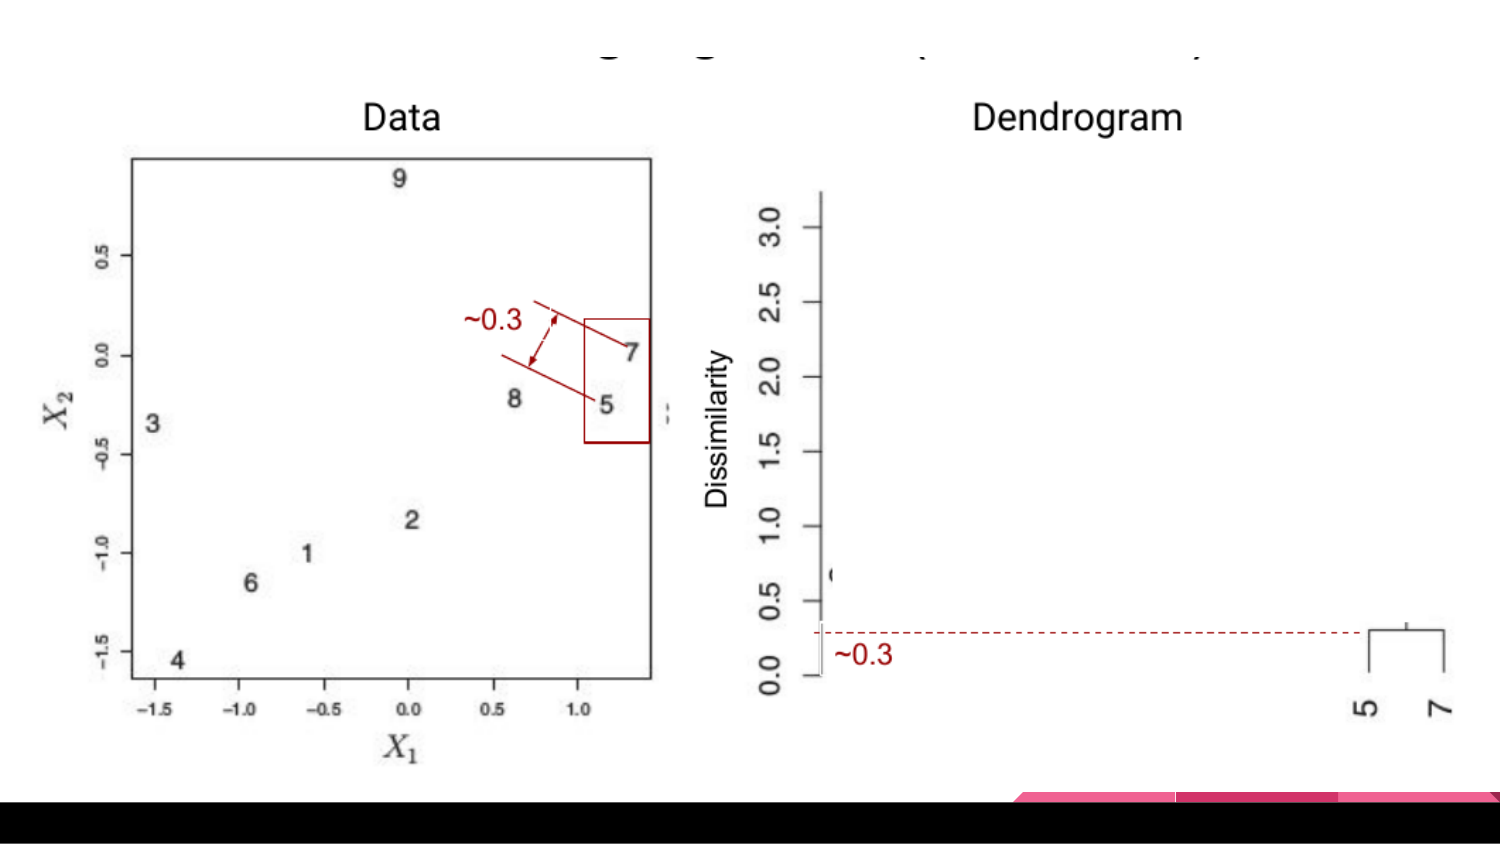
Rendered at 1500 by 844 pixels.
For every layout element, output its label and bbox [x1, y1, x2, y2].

picture [3, 57, 1500, 792]
